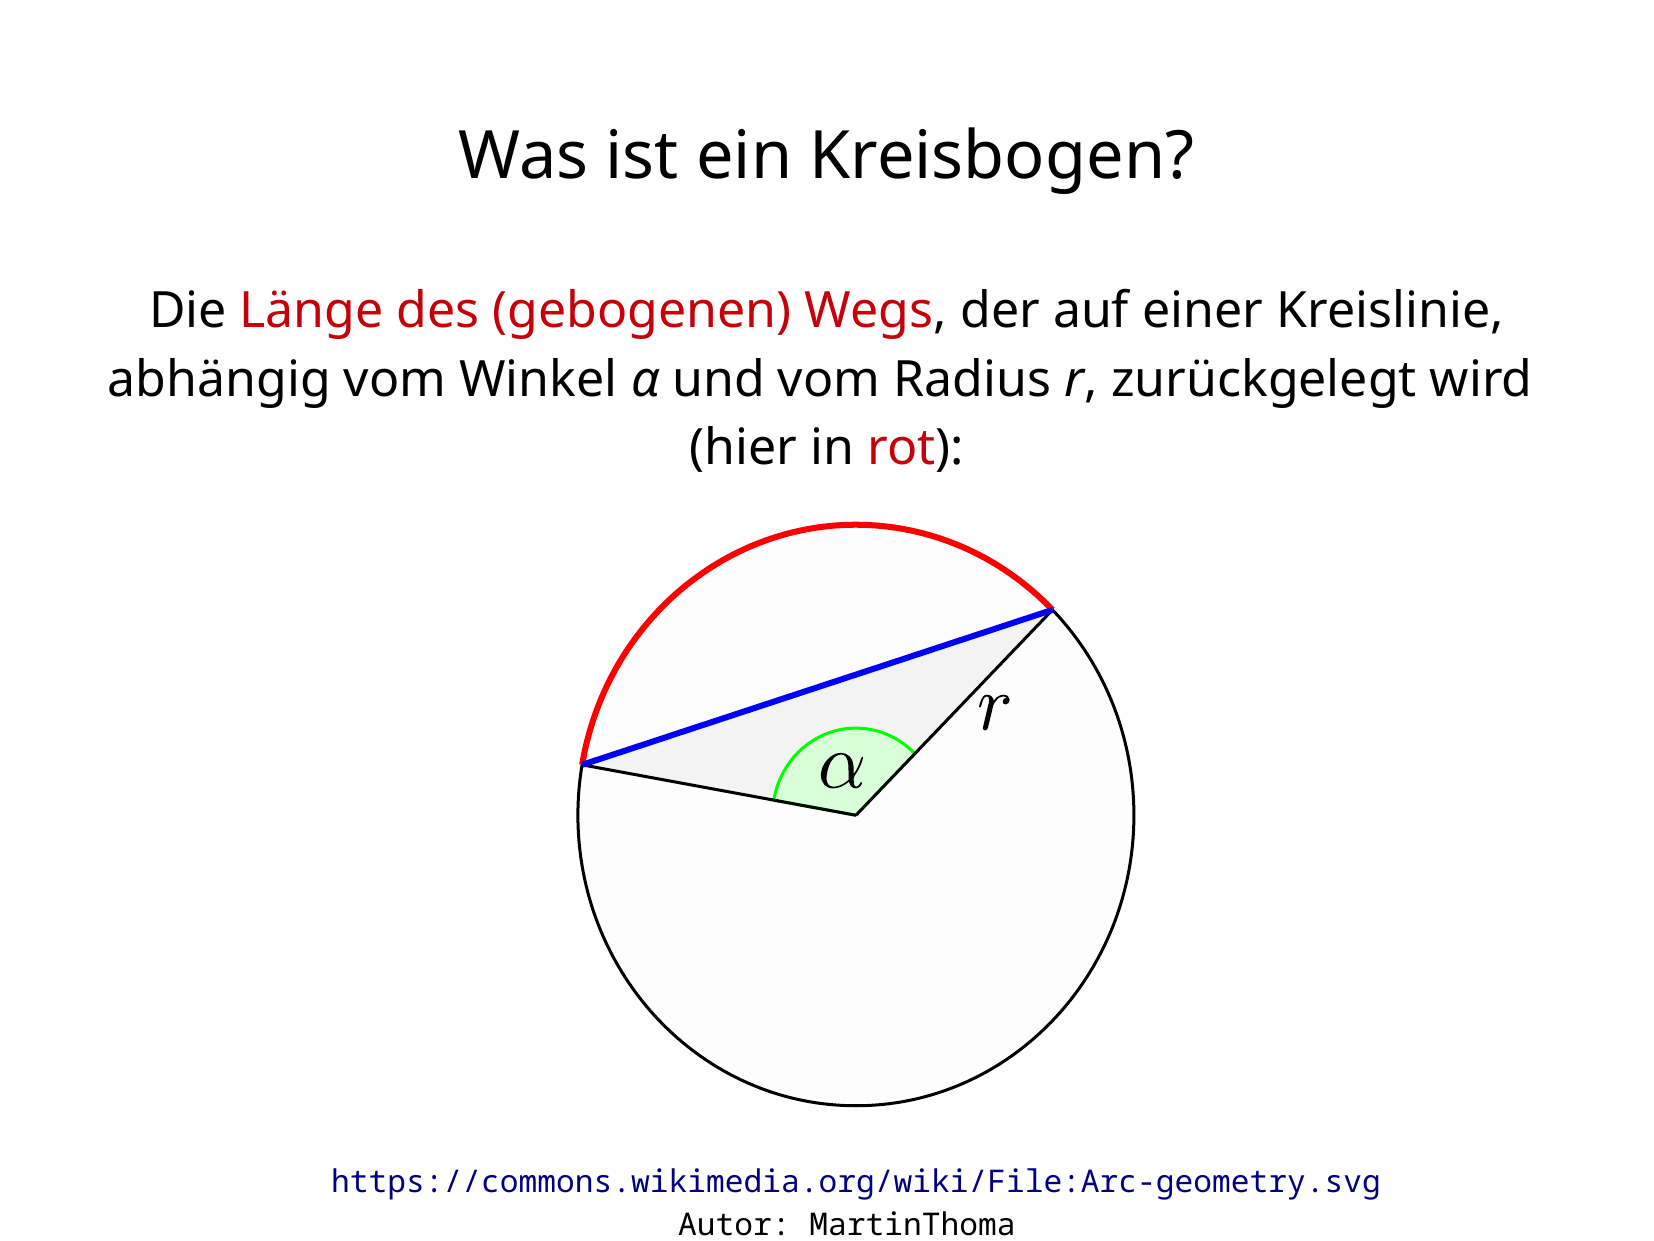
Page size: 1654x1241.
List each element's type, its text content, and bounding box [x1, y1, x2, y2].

picture [536, 483, 1176, 1123]
text_box https://commons.wikimedia.org/wiki/File:Arc-geometry.svg Autor: MartinThoma https://commons.wikimedia.org/wiki/User:MartinThoma [236, 1151, 1477, 1240]
subtitle Die Länge des (gebogenen) Wegs, der auf einer Kreislinie, abhängig vom Winkel α und vom Radius r, zurückgelegt wird (hier in rot): [82, 285, 1571, 1015]
title Was ist ein Kreisbogen? [82, 49, 1571, 257]
